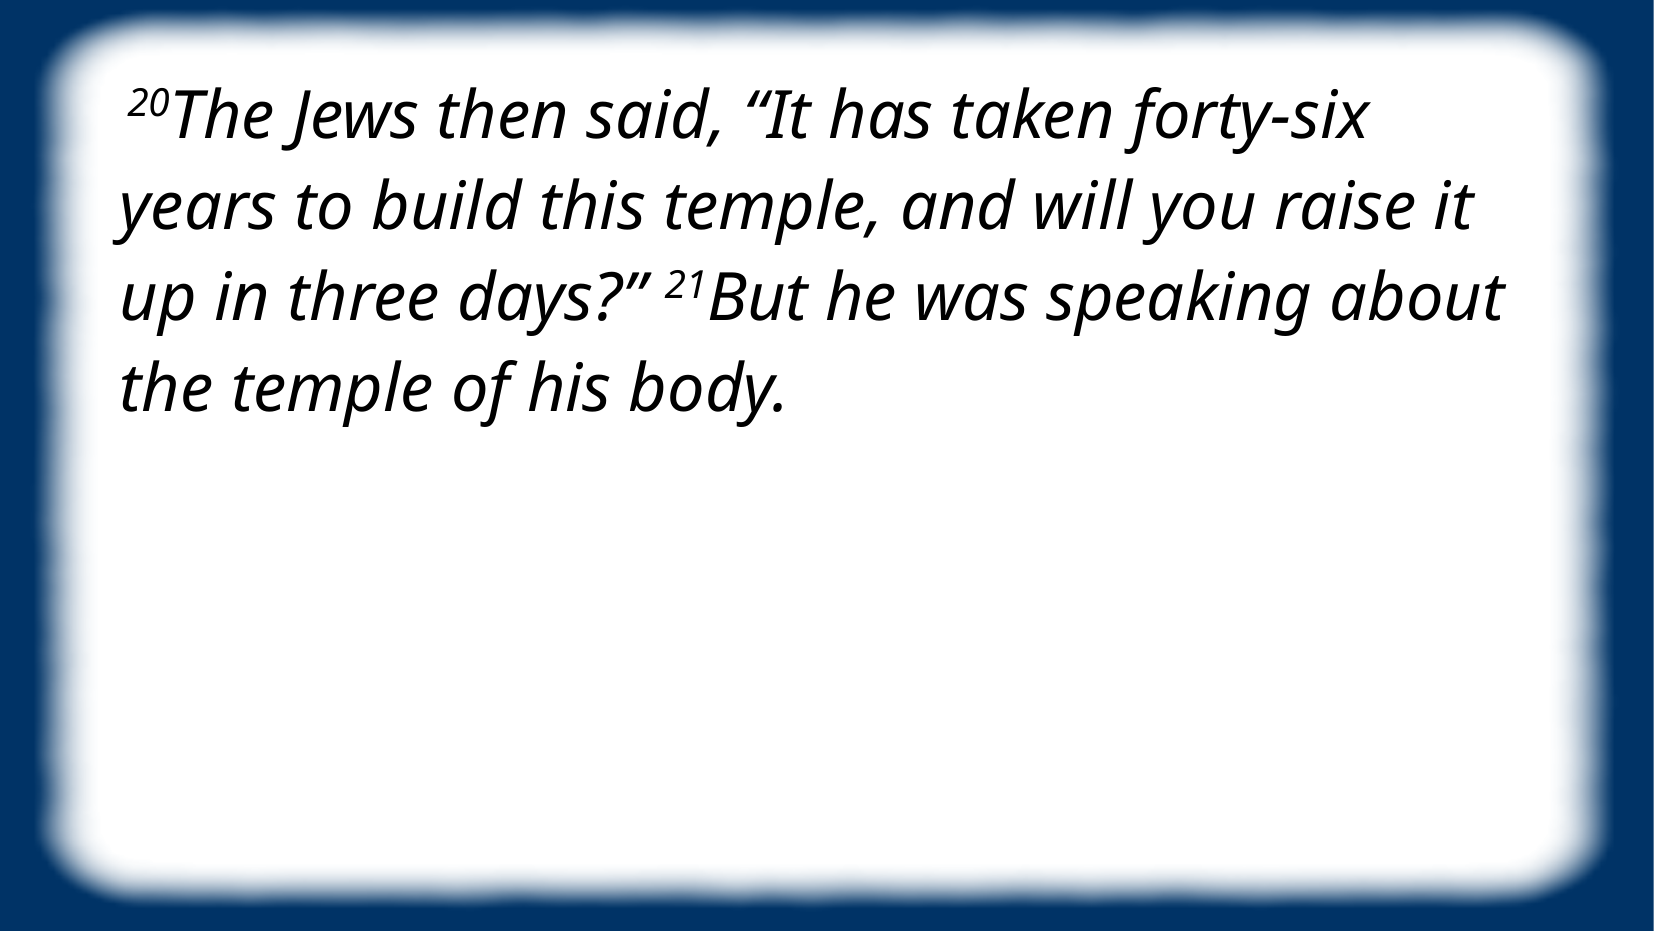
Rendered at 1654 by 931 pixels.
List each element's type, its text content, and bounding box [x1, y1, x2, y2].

picture [0, 0, 1654, 931]
text_box 20The Jews then said, “It has taken forty-six years to build this temple, and will you raise it up in three days?” 21But he was speaking about the temple of his body. [105, 60, 1561, 430]
